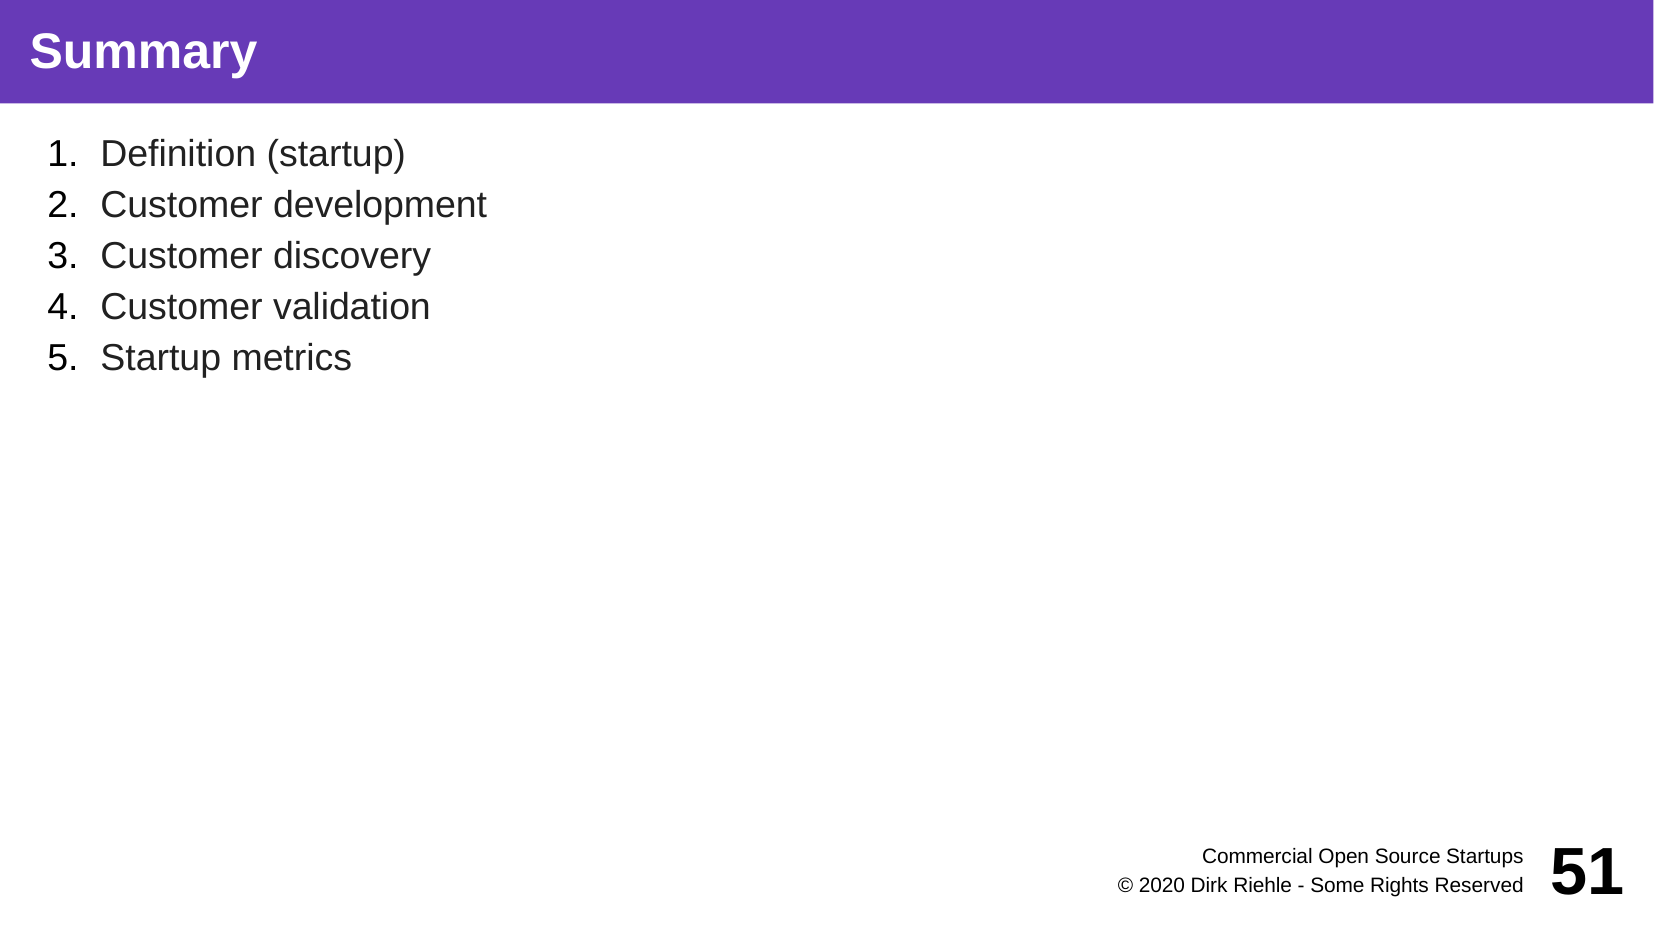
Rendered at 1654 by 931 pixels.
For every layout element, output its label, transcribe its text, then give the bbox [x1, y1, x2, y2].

list Definition (startup) Customer development Customer discovery Customer validation Startup metrics [29, 132, 1625, 813]
title Summary [0, 0, 1654, 104]
